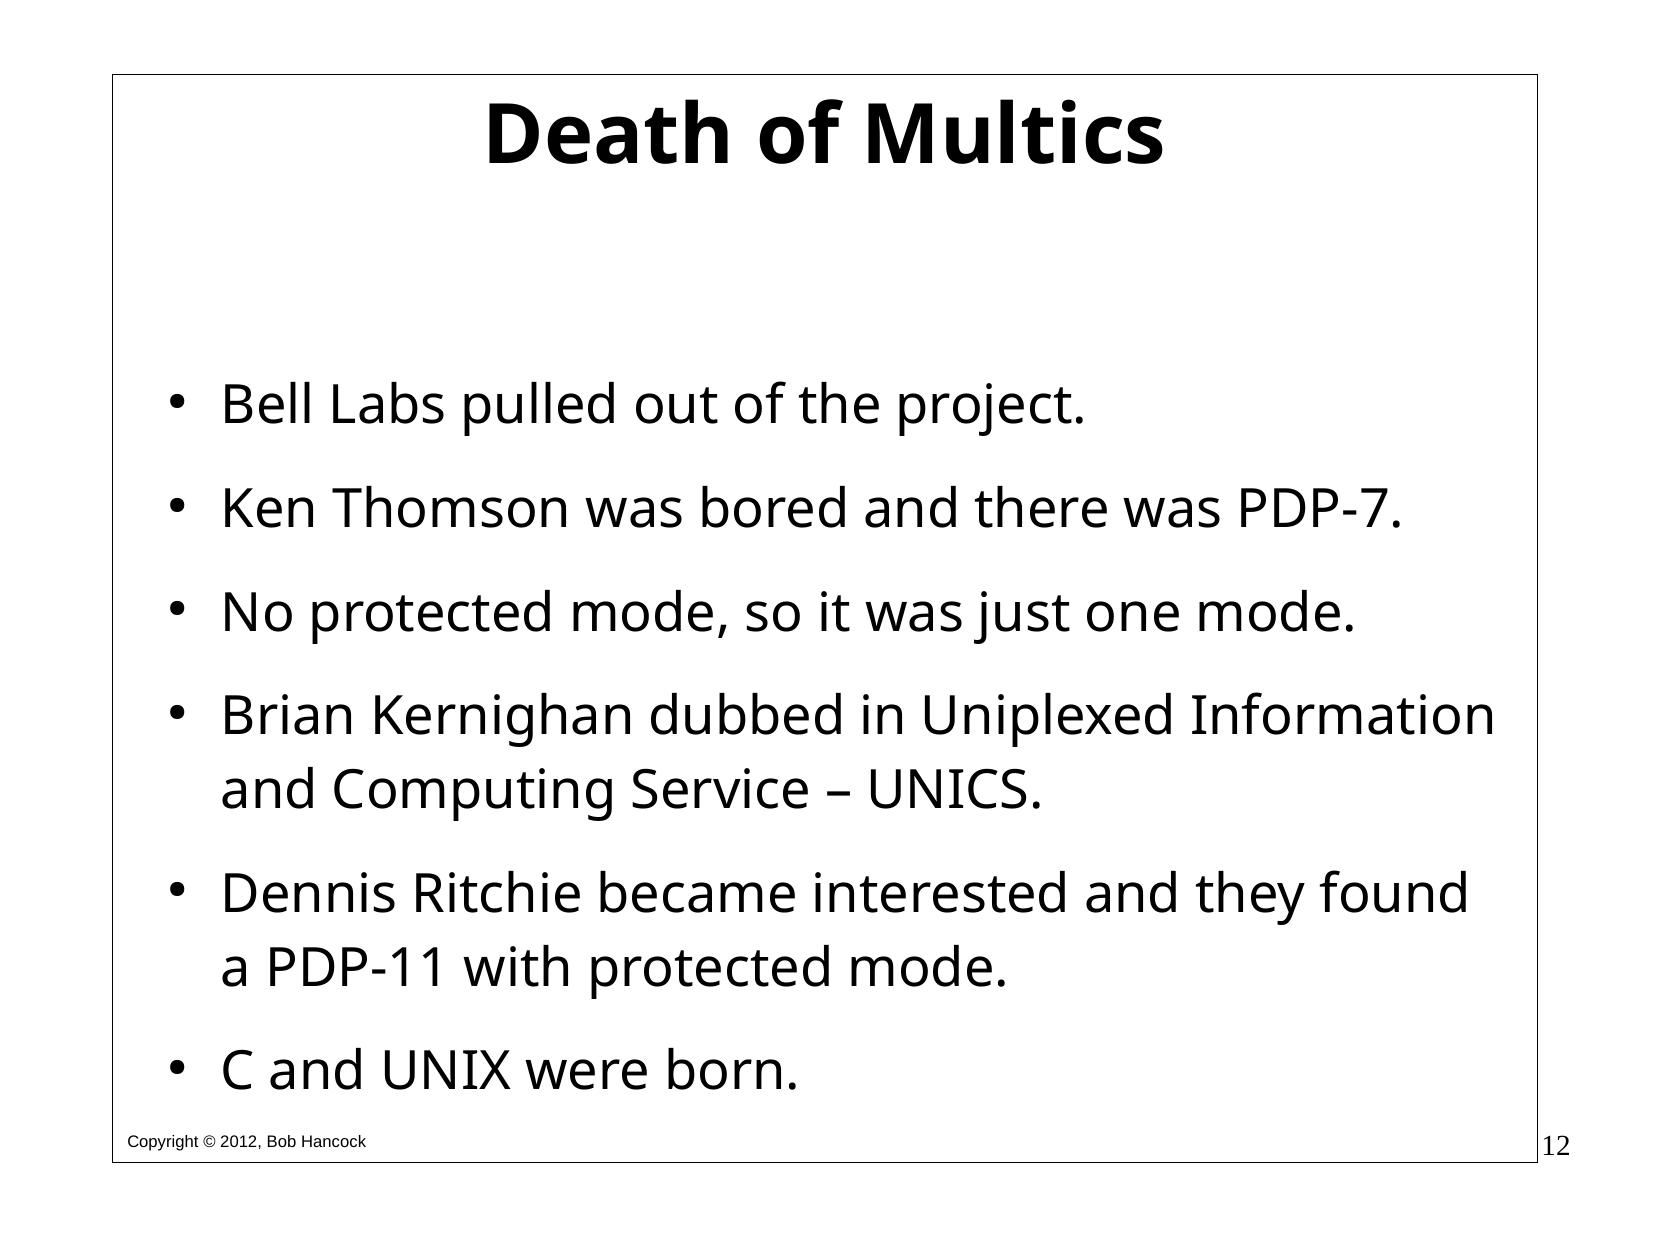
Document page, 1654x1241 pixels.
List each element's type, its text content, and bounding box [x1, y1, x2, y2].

list Bell Labs pulled out of the project. Ken Thomson was bored and there was PDP-7. No protected mode, so it was just one mode. Brian Kernighan dubbed in Uniplexed Information and Computing Service – UNICS. Dennis Ritchie became interested and they found a PDP-11 with protected mode. C and UNIX were born. [150, 262, 1501, 1126]
text_box Copyright © 2012, Bob Hancock [112, 1125, 382, 1159]
title Death of Multics [112, 75, 1538, 188]
